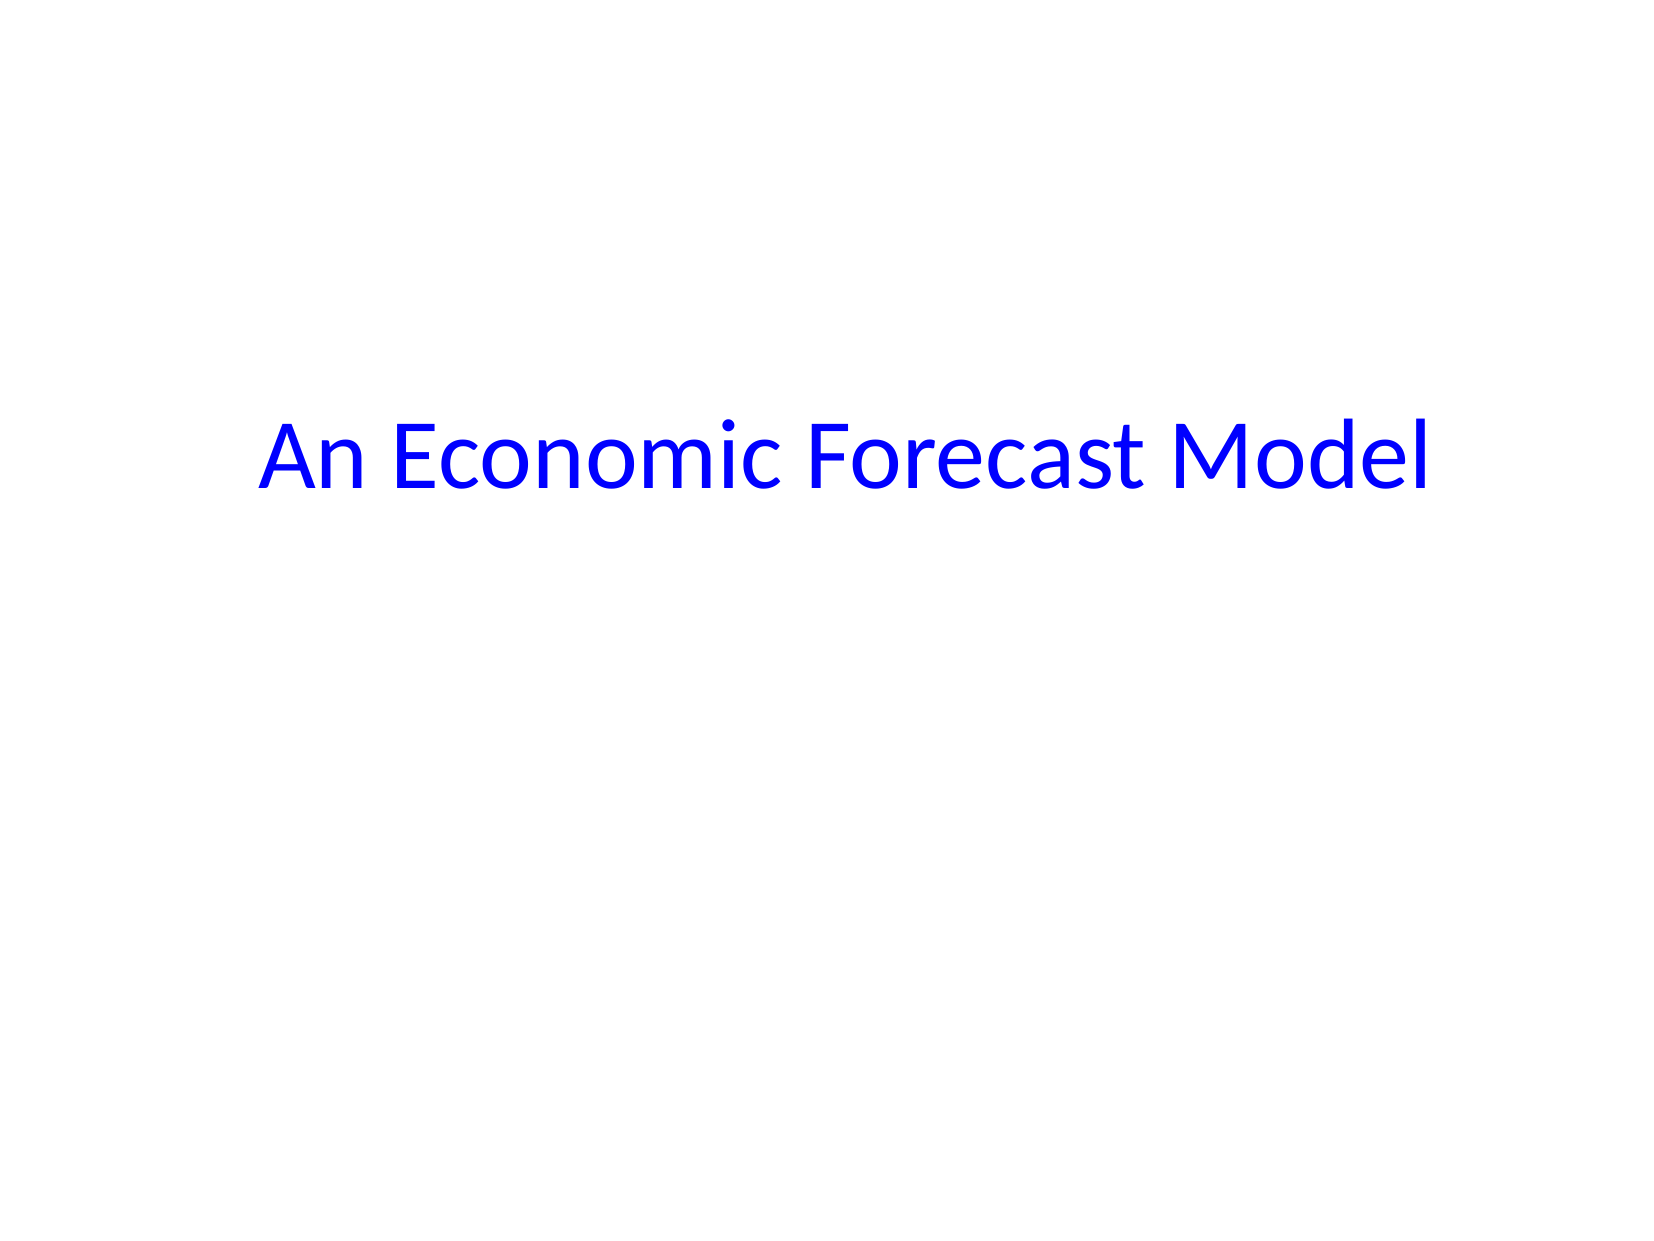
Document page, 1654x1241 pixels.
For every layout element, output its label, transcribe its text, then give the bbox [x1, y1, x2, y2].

title An Economic Forecast Model [101, 360, 1591, 568]
